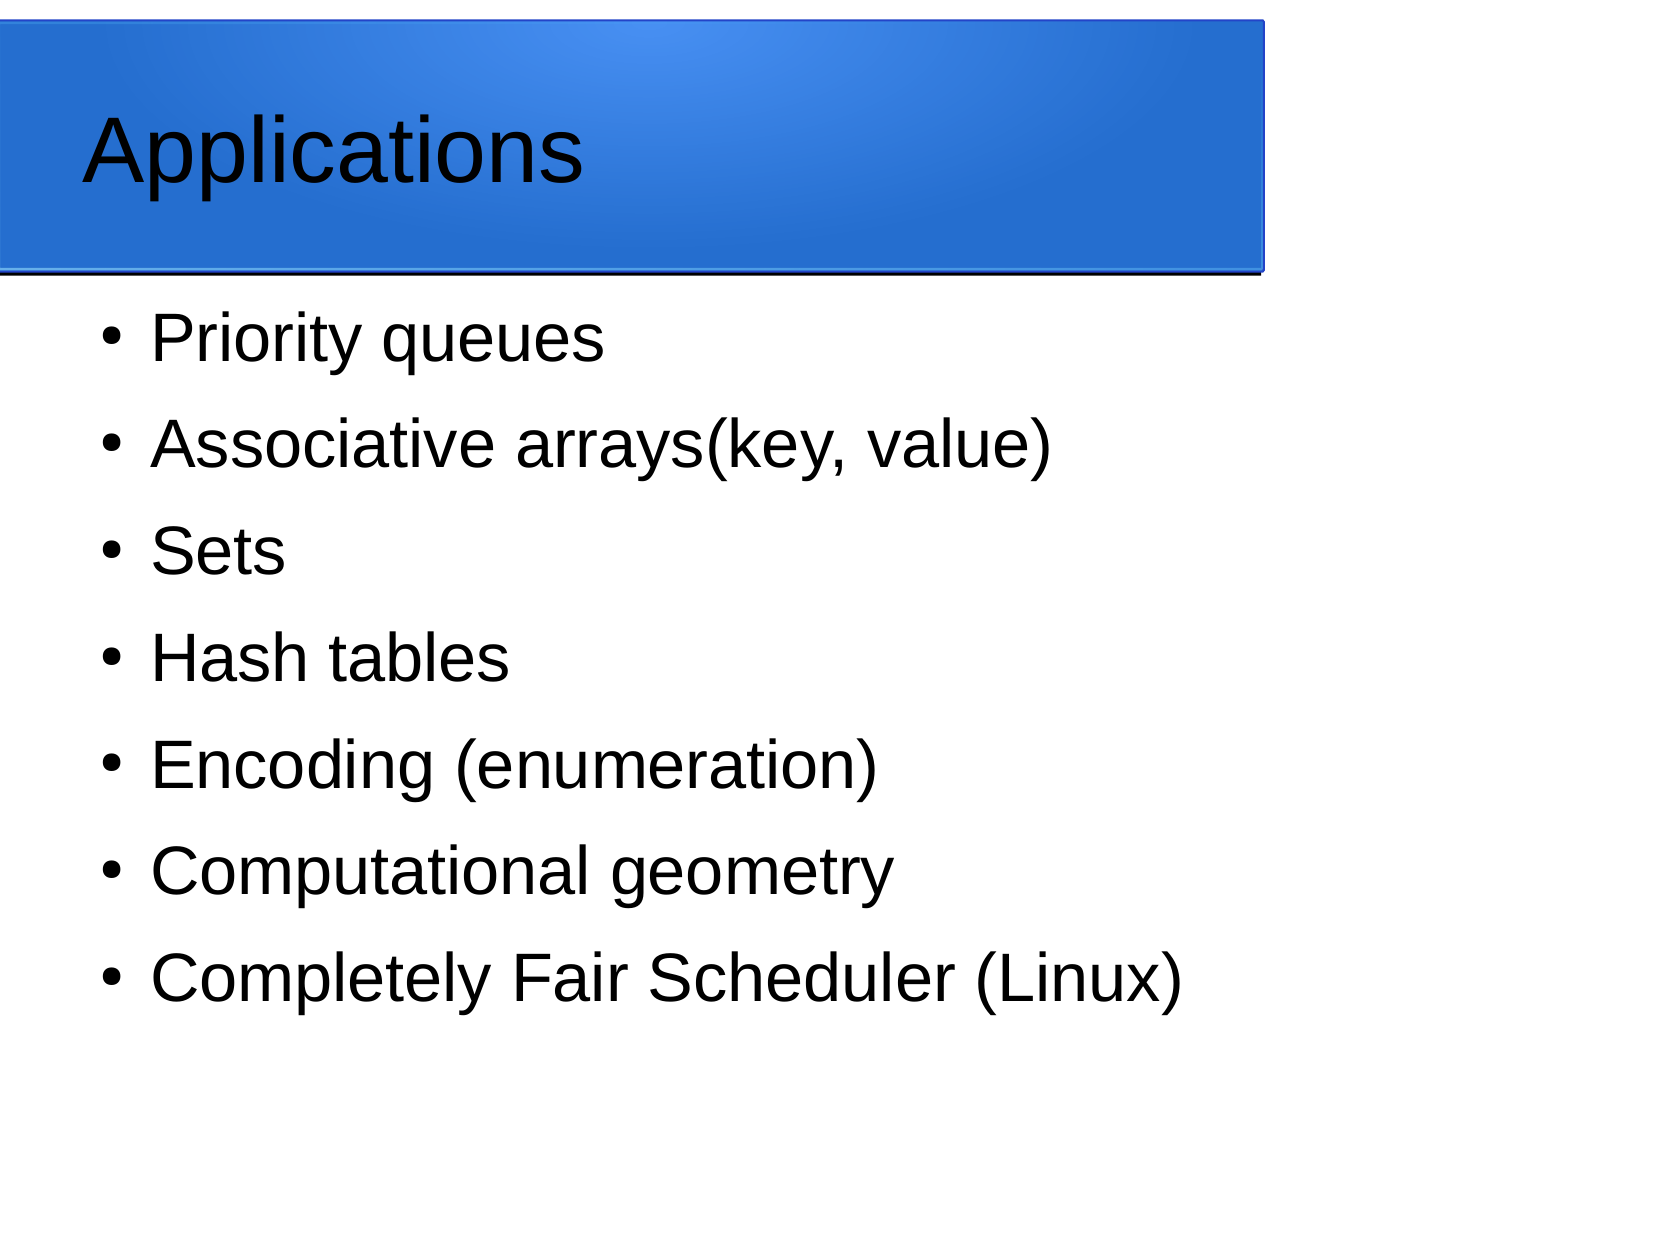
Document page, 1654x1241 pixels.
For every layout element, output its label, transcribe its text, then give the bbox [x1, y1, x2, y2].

title Applications [82, 47, 1235, 252]
list Priority queues Associative arrays(key, value) Sets Hash tables Encoding (enumeration) Computational geometry Completely Fair Scheduler (Linux) [82, 299, 1571, 1019]
